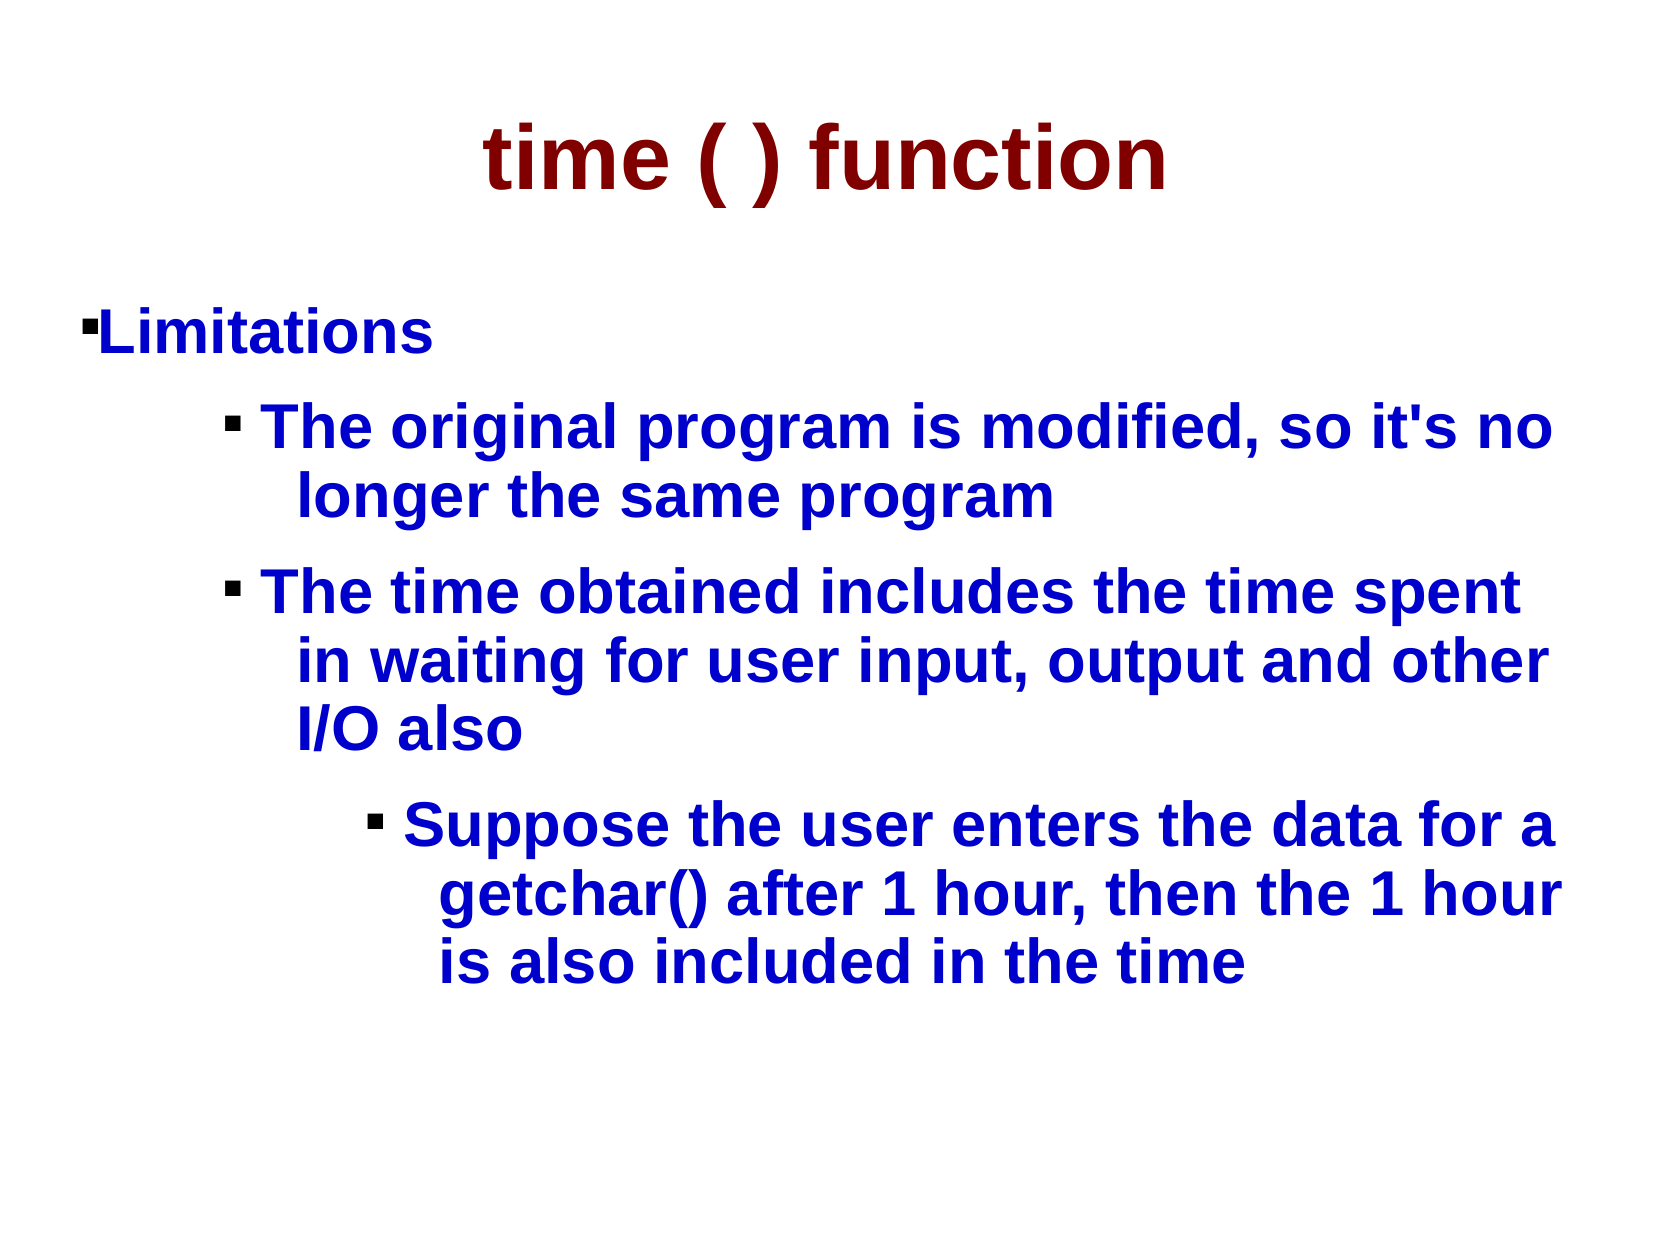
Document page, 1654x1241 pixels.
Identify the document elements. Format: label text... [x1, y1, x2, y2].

title time ( ) function [82, 49, 1571, 257]
list Limitations The original program is modified, so it's no longer the same program The time obtained includes the time spent in waiting for user input, output and other I/O also Suppose the user enters the data for a getchar() after 1 hour, then the 1 hour is also included in the time [82, 290, 1571, 1010]
